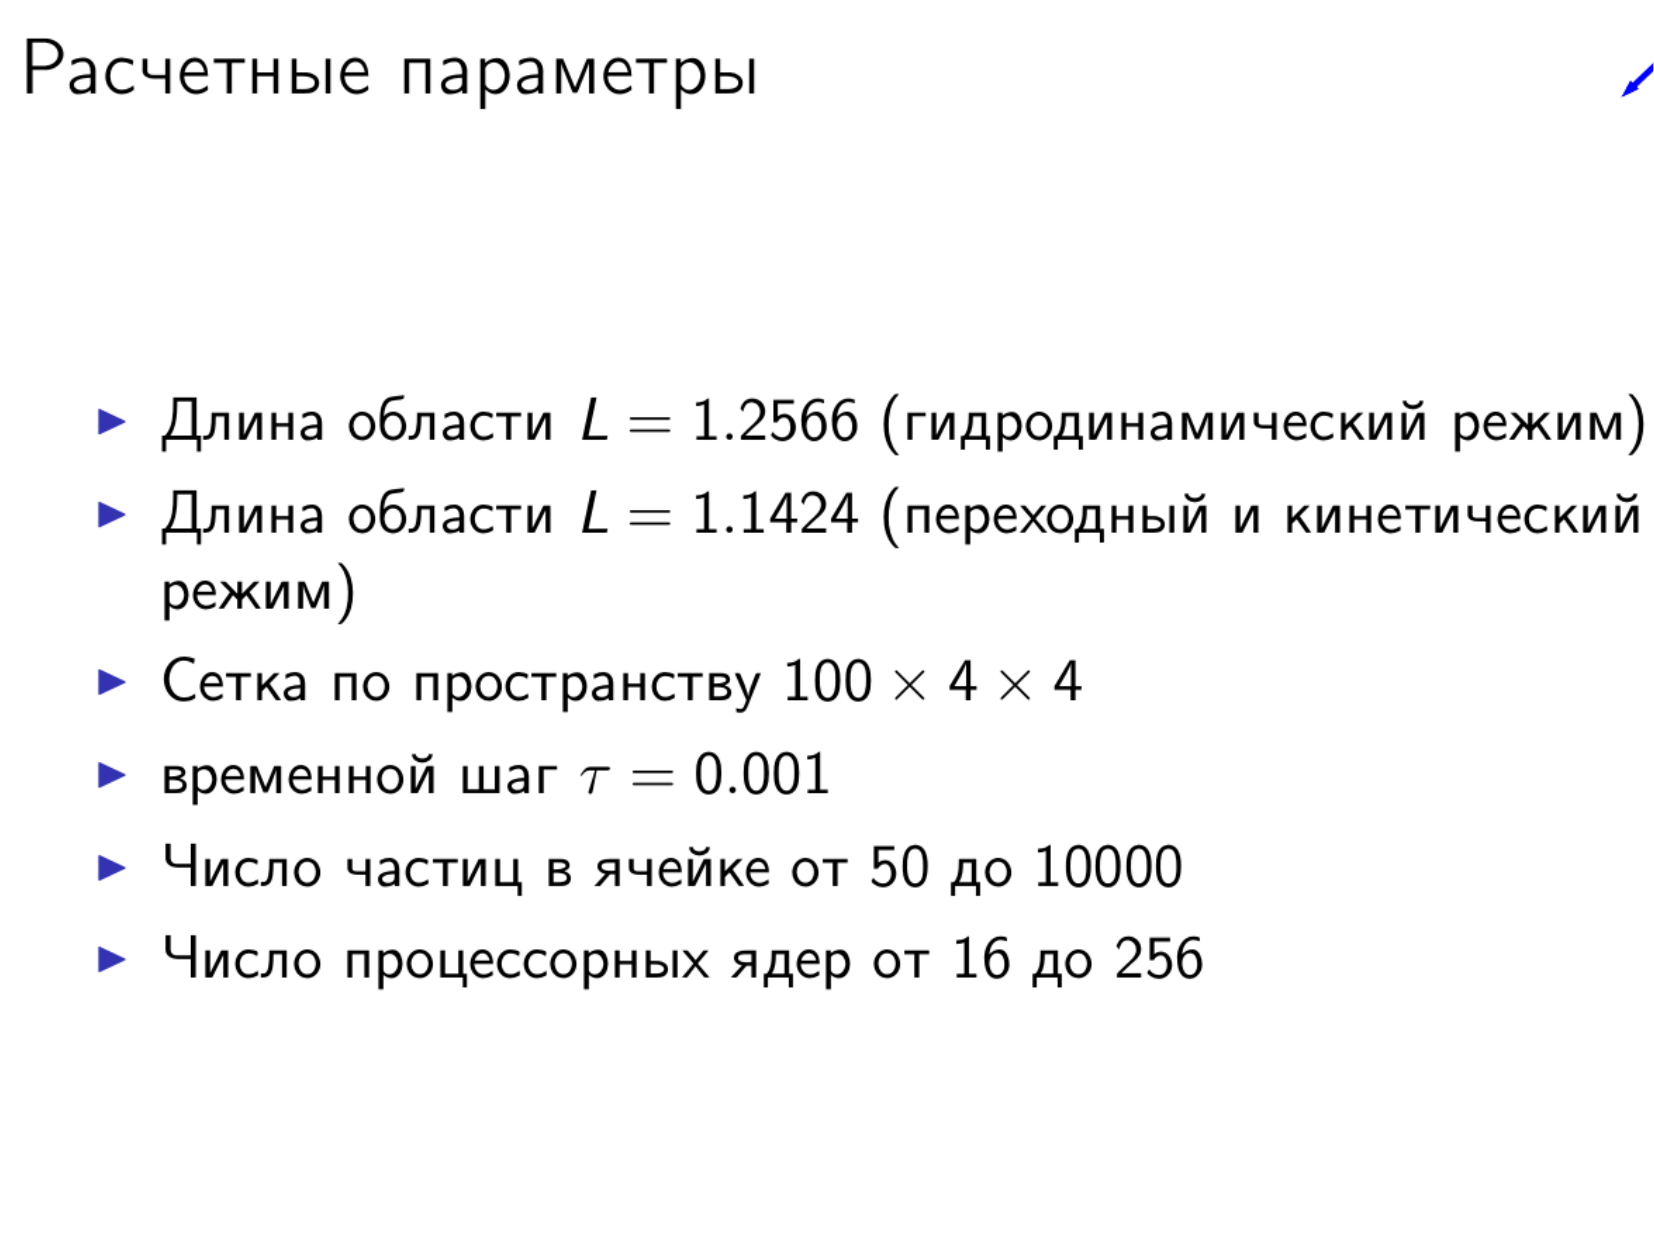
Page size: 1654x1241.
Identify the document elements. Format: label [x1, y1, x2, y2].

picture [1, 36, 1654, 1020]
